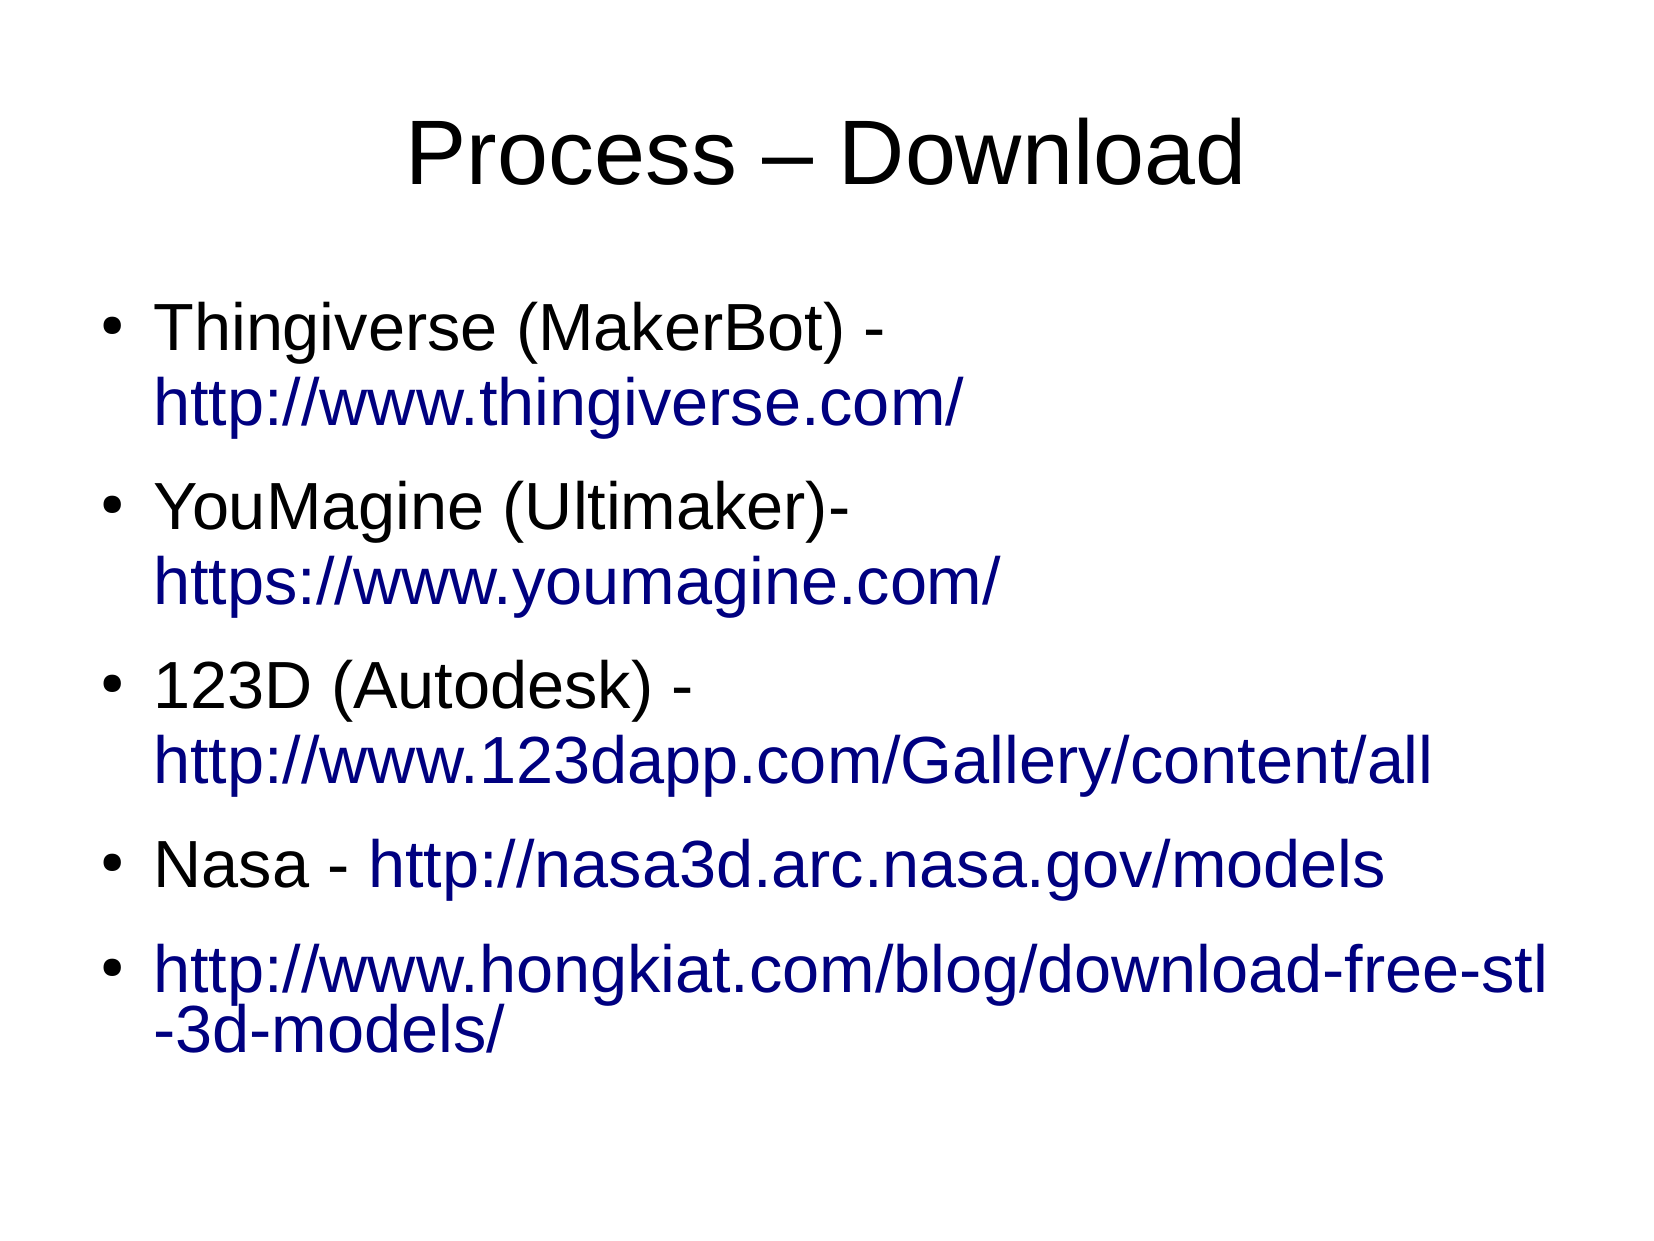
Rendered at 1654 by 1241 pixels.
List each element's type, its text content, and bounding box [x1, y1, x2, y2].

title Process – Download [82, 49, 1571, 257]
list Thingiverse (MakerBot) - http://www.thingiverse.com/ YouMagine (Ultimaker)- https://www.youmagine.com/ 123D (Autodesk) - http://www.123dapp.com/Gallery/content/all Nasa - http://nasa3d.arc.nasa.gov/models http://www.hongkiat.com/blog/download-free-stl-3d-models/ [82, 290, 1571, 1010]
